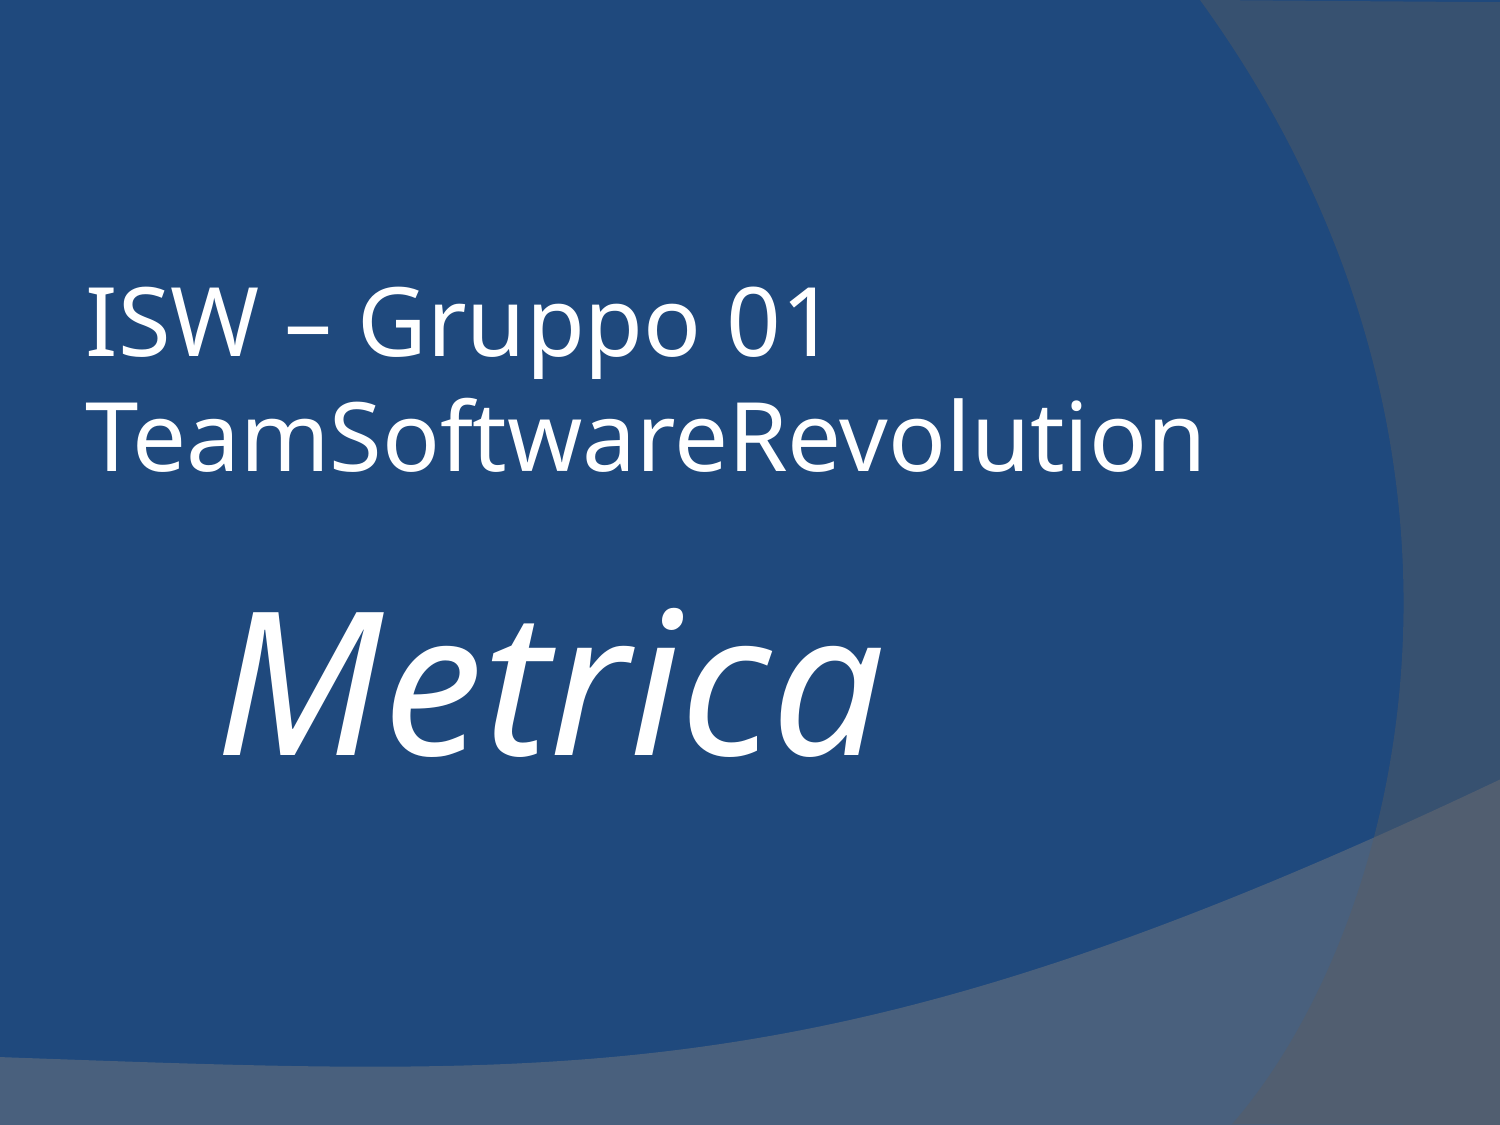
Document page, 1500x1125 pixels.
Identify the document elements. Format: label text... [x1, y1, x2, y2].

title Metrica [70, 547, 1134, 925]
subtitle ISW – Gruppo 01 TeamSoftwareRevolution [71, 253, 1382, 541]
